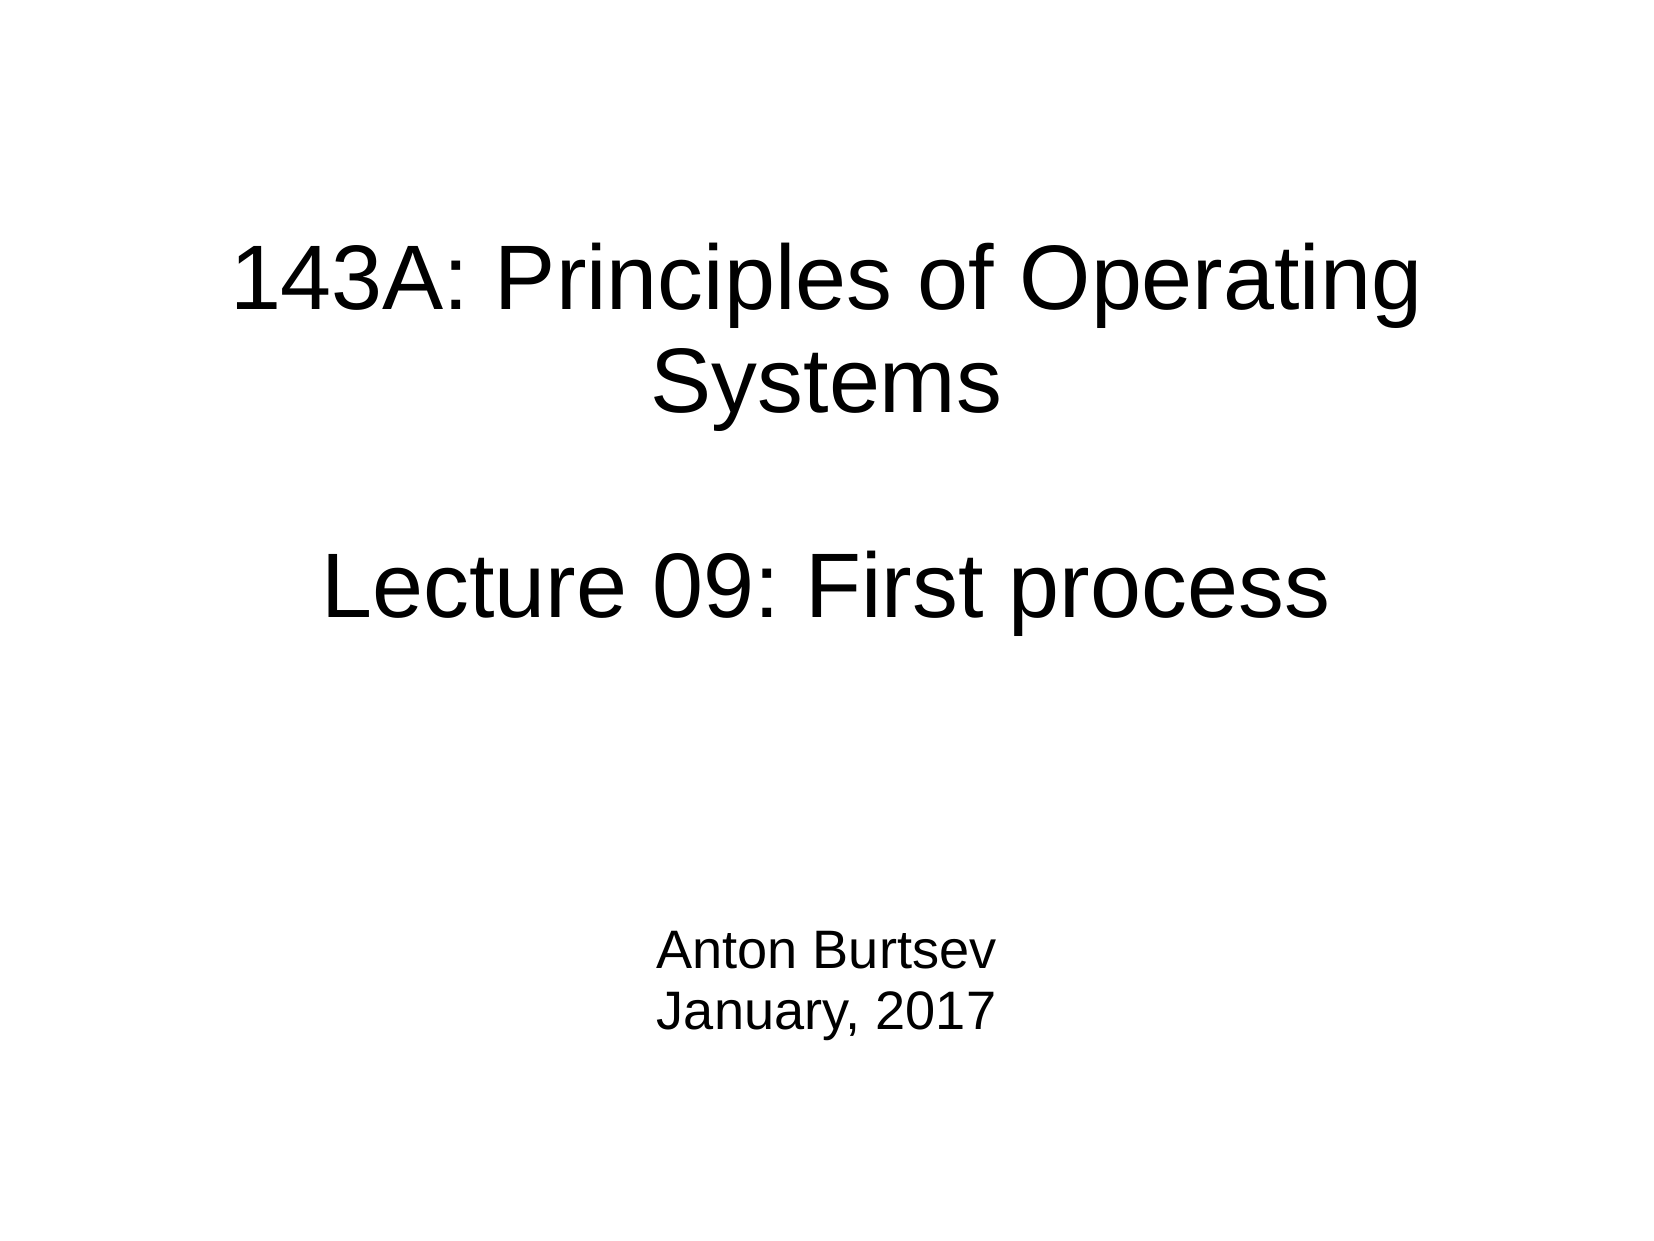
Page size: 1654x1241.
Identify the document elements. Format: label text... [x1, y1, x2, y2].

title 143A: Principles of Operating Systems Lecture 09: First process [82, 113, 1571, 637]
subtitle Anton Burtsev January, 2017 [82, 637, 1571, 1109]
